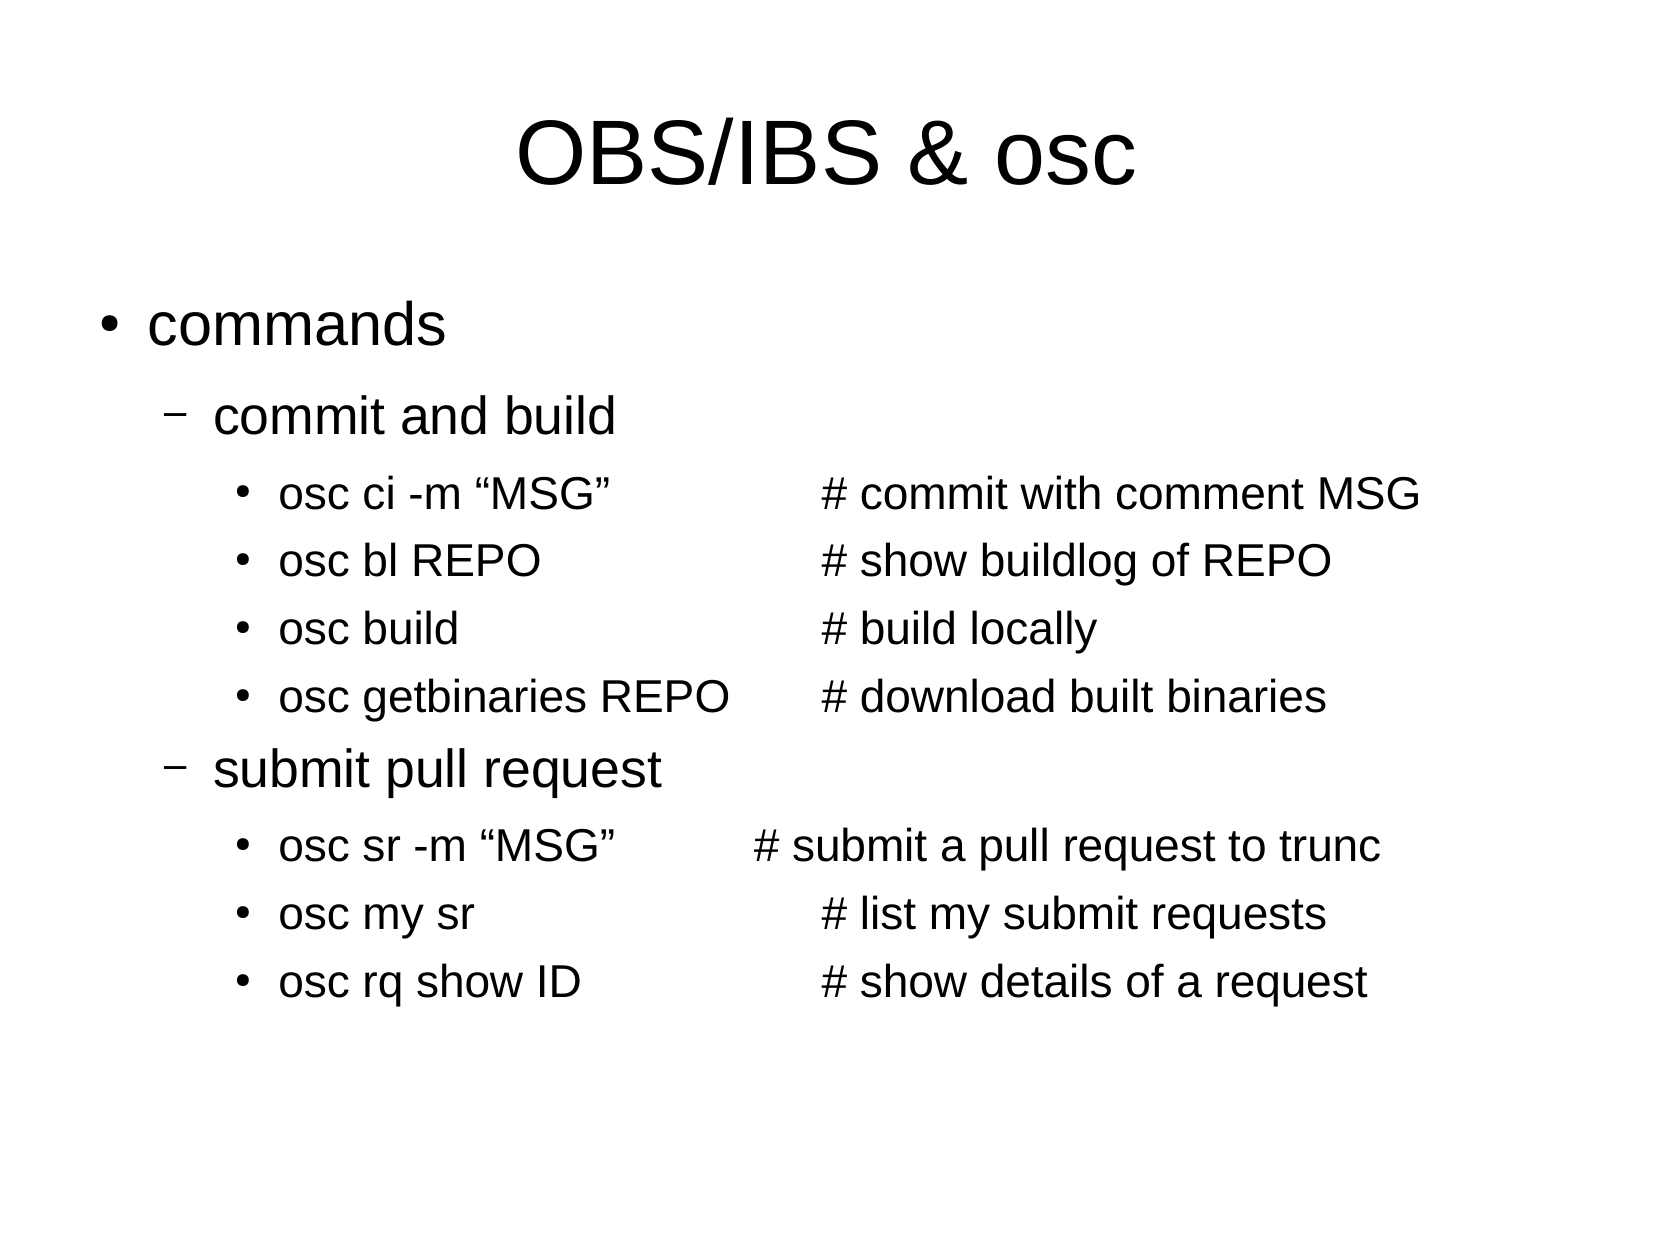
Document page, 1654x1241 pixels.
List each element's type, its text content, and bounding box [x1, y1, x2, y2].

title OBS/IBS & osc [82, 49, 1571, 257]
list commands commit and build osc ci -m “MSG” # commit with comment MSG osc bl REPO # show buildlog of REPO osc build # build locally osc getbinaries REPO # download built binaries submit pull request osc sr -m “MSG” # submit a pull request to trunc osc my sr # list my submit requests osc rq show ID # show details of a request [82, 290, 1571, 1010]
